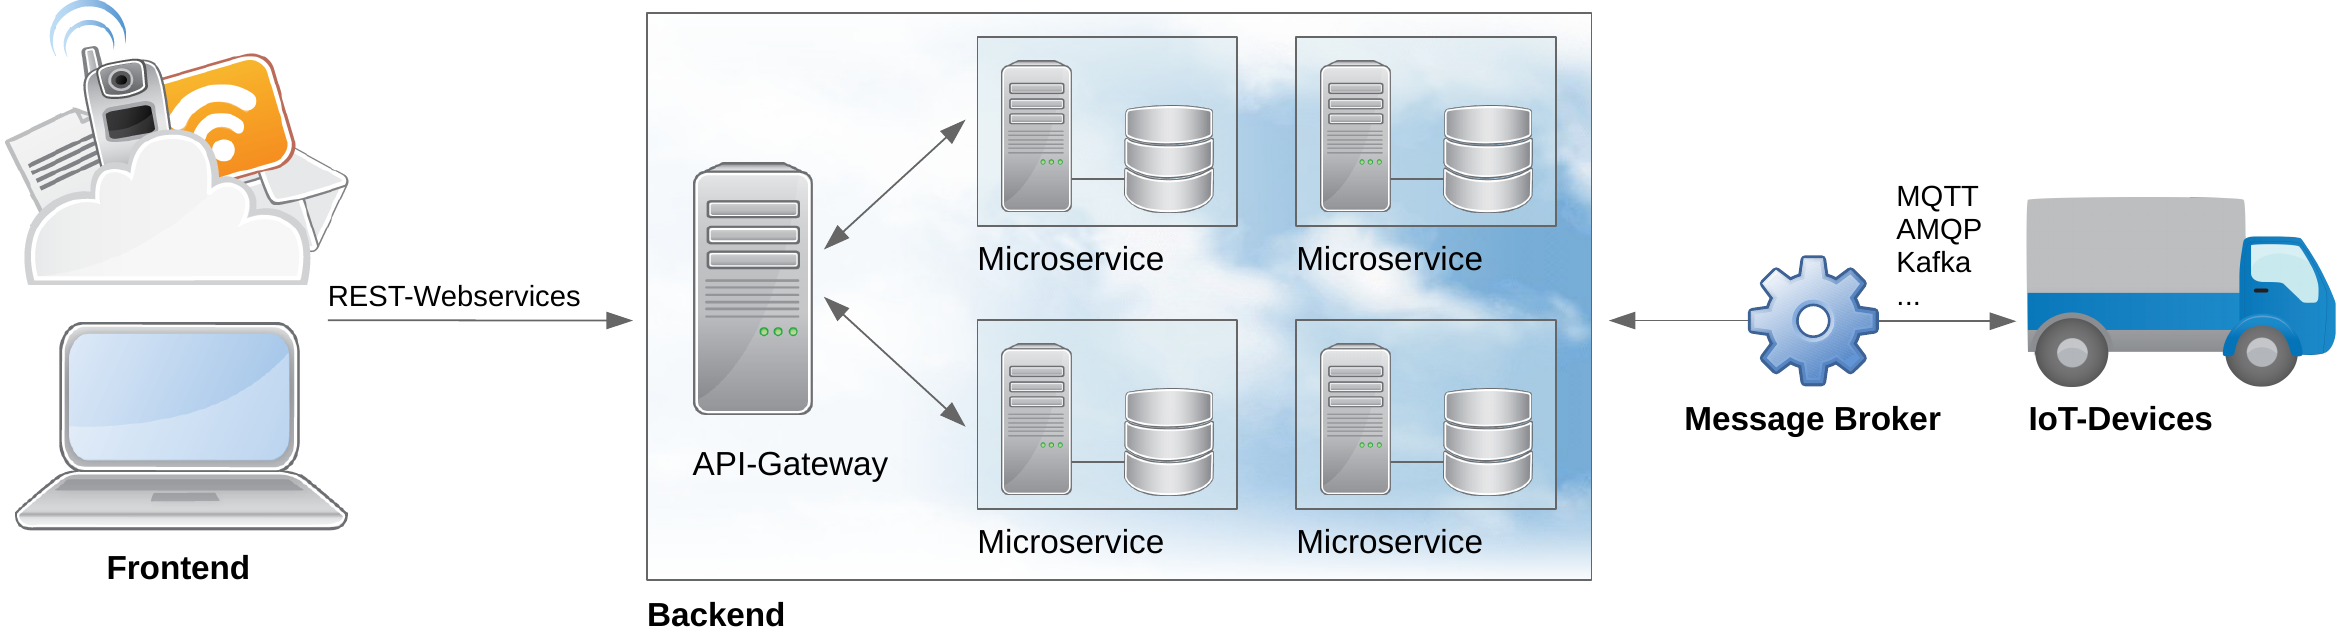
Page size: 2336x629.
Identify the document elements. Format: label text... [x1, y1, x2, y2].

picture [2016, 197, 2336, 387]
text_box Backend [647, 589, 897, 629]
picture [648, 14, 1591, 579]
text_box Microservice [1296, 516, 1546, 582]
text_box Message Broker [1684, 393, 1942, 459]
text_box Frontend [0, 541, 369, 607]
text_box [1296, 36, 1557, 226]
text_box REST-Webservices [327, 272, 582, 333]
text_box Microservice [977, 516, 1227, 582]
text_box [977, 320, 1238, 510]
picture [0, 307, 362, 541]
text_box IoT-Devices [2028, 393, 2278, 459]
text_box [977, 36, 1238, 226]
picture [1729, 236, 1897, 393]
text_box [1296, 320, 1557, 510]
picture [5, 0, 357, 285]
text_box Microservice [1296, 233, 1546, 298]
text_box MQTT AMQP Kafka ... [1864, 172, 1983, 319]
text_box API-Gateway [692, 438, 895, 504]
text_box Microservice [977, 233, 1227, 298]
